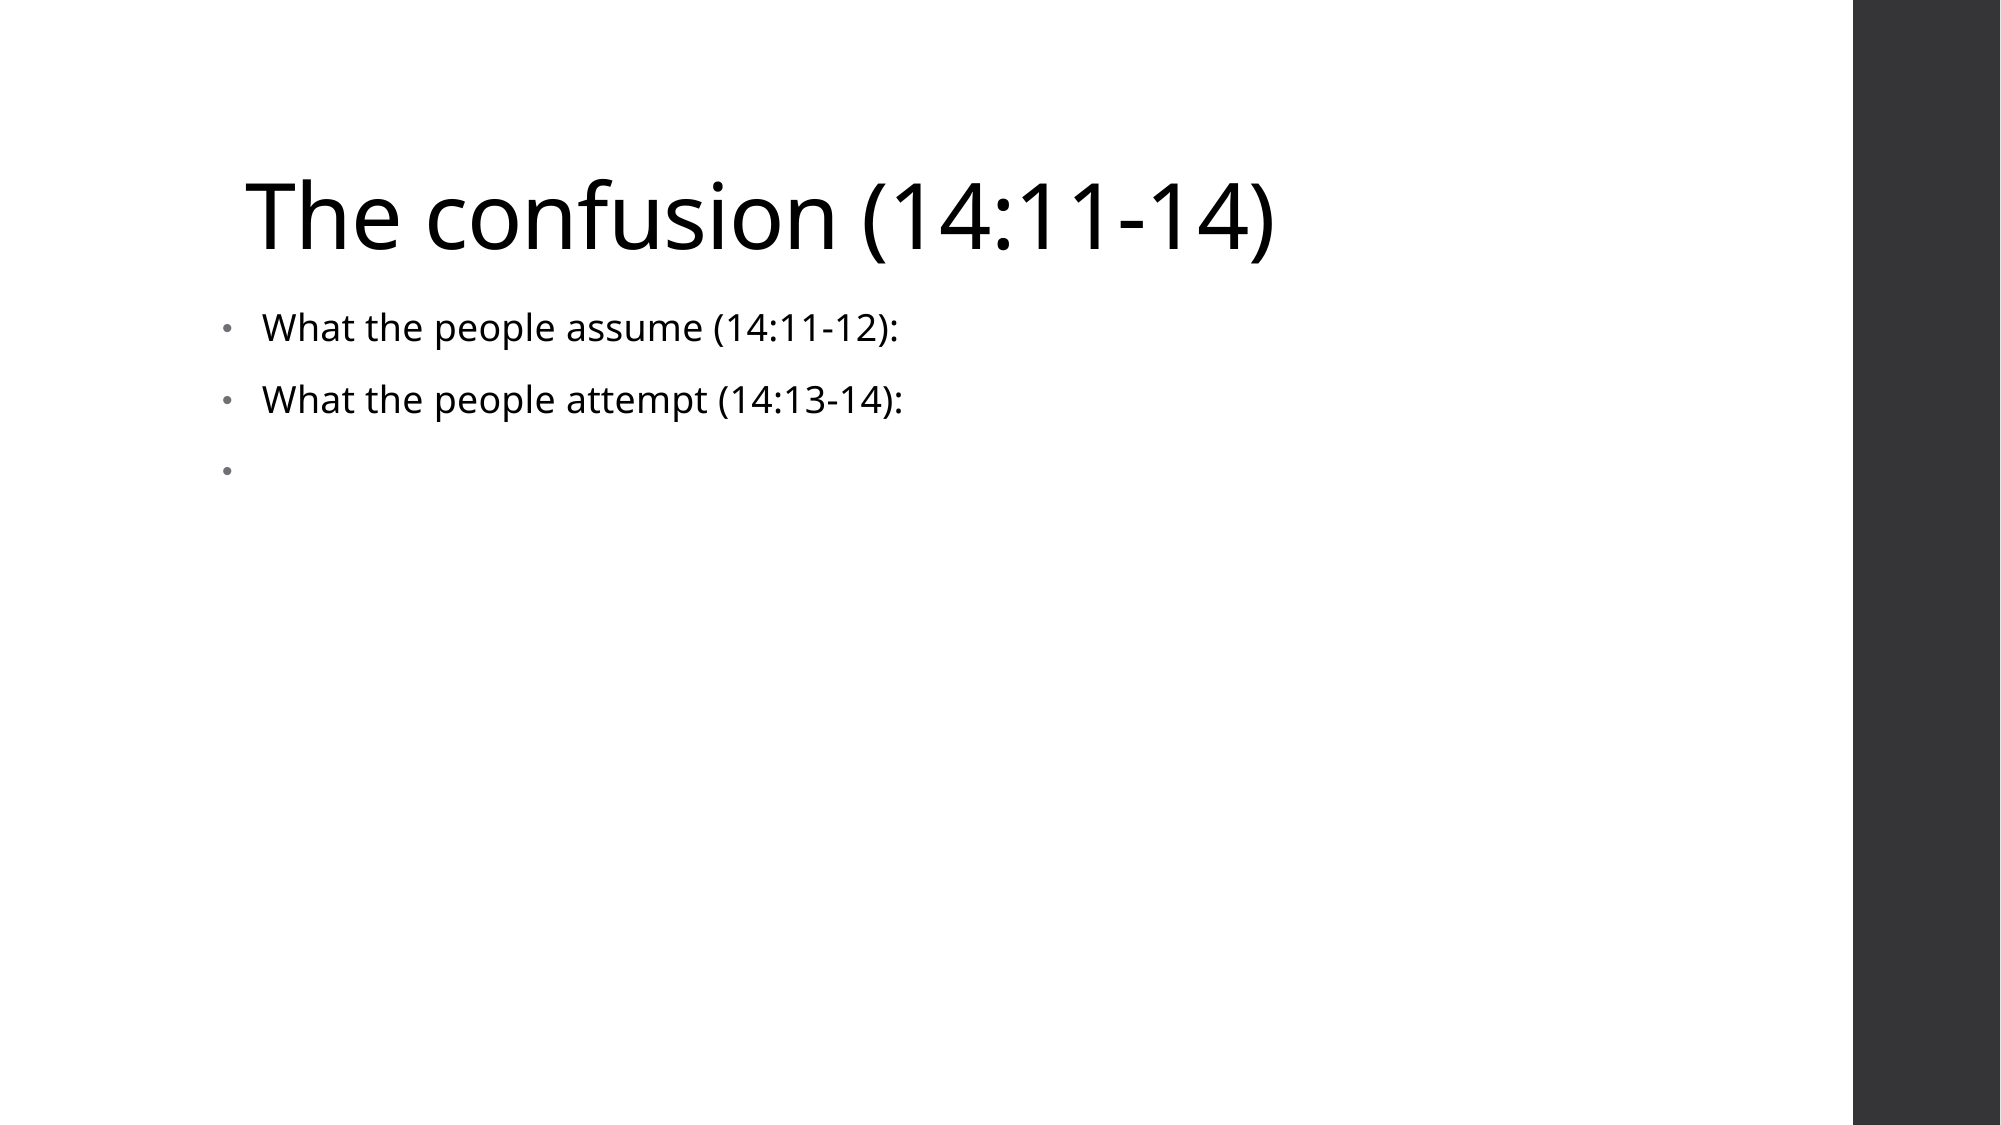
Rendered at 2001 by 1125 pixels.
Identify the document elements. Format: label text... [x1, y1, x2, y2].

title The confusion (14:11-14) [206, 60, 1797, 278]
list What the people assume (14:11-12): What the people attempt (14:13-14): [206, 299, 1617, 1014]
